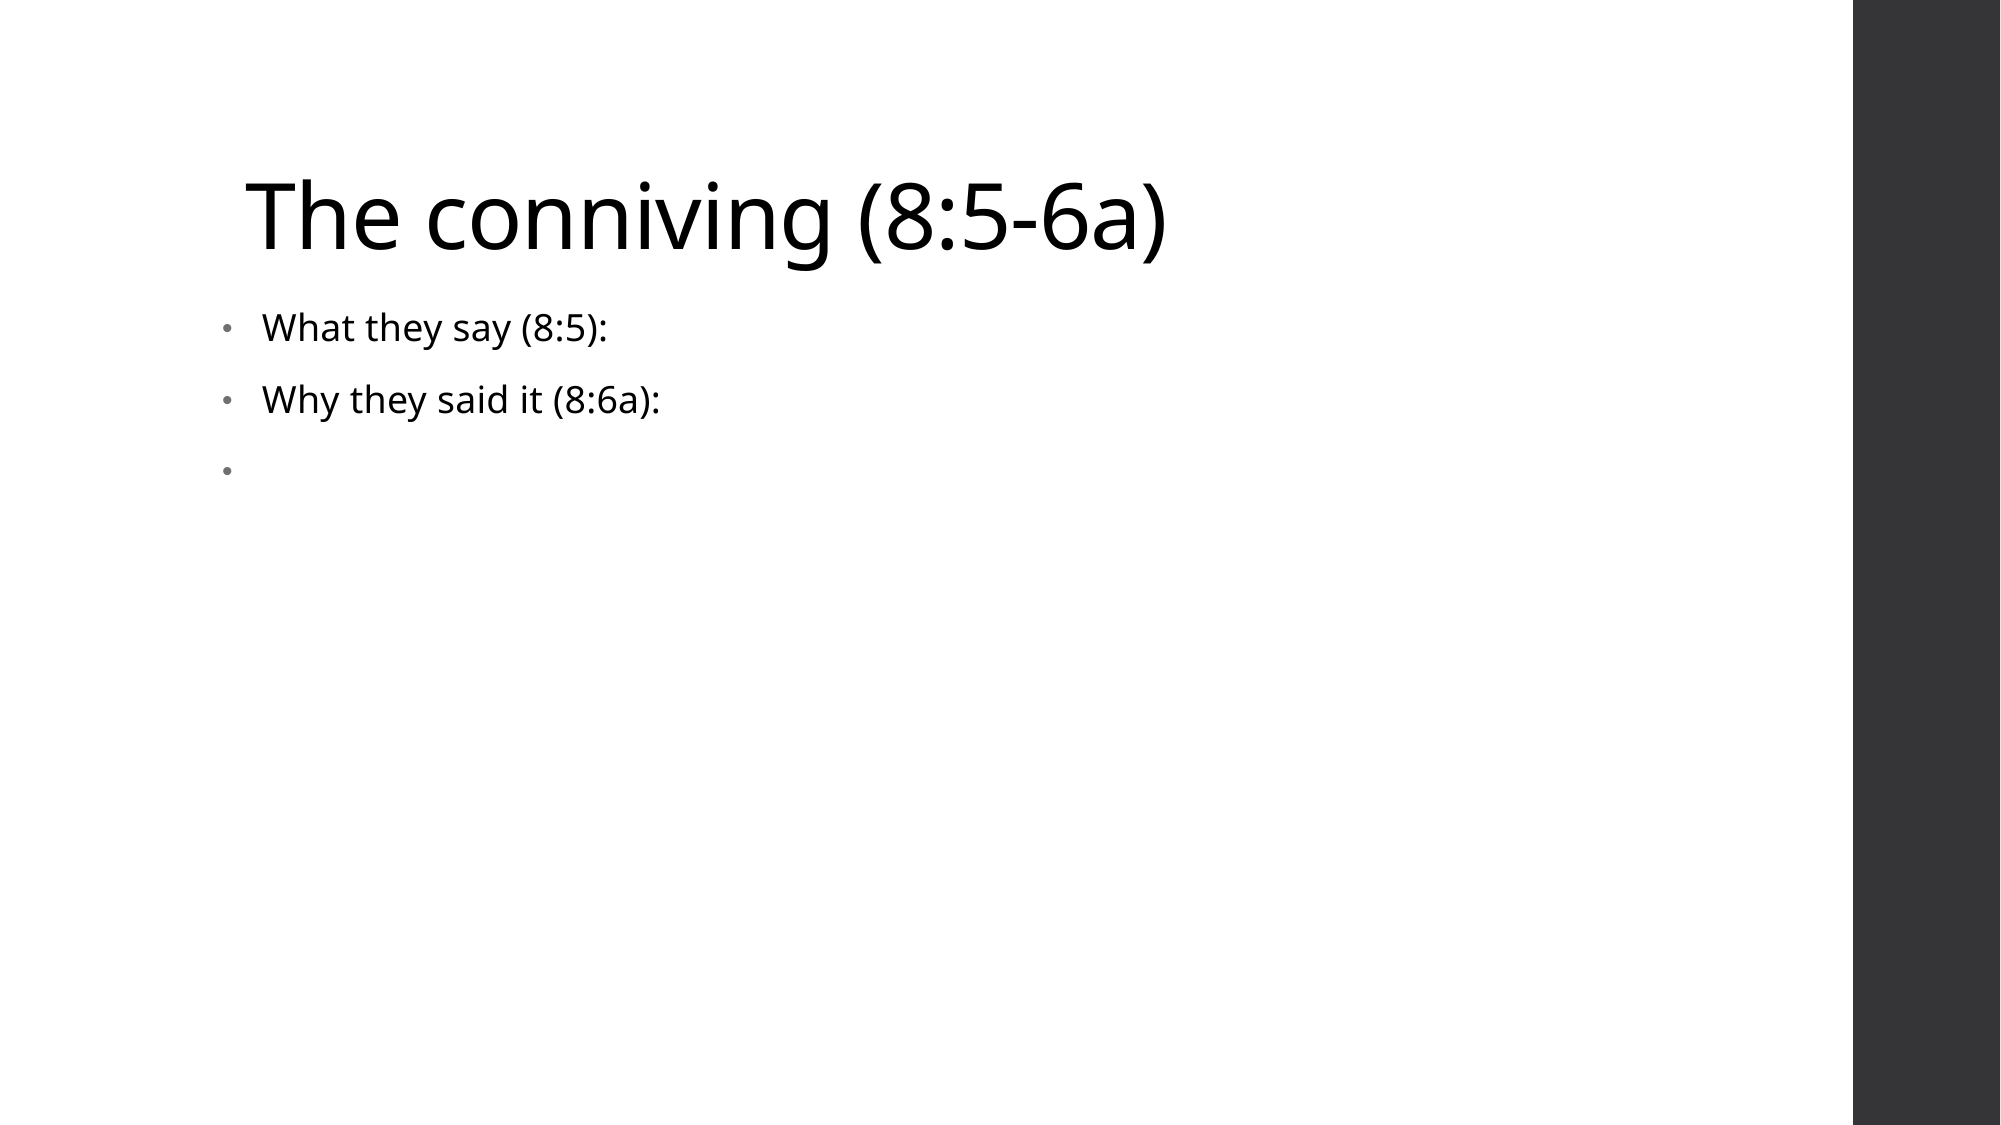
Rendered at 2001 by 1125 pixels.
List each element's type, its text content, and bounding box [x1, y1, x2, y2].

title The conniving (8:5-6a) [206, 60, 1797, 278]
list What they say (8:5): Why they said it (8:6a): [206, 299, 1617, 1014]
